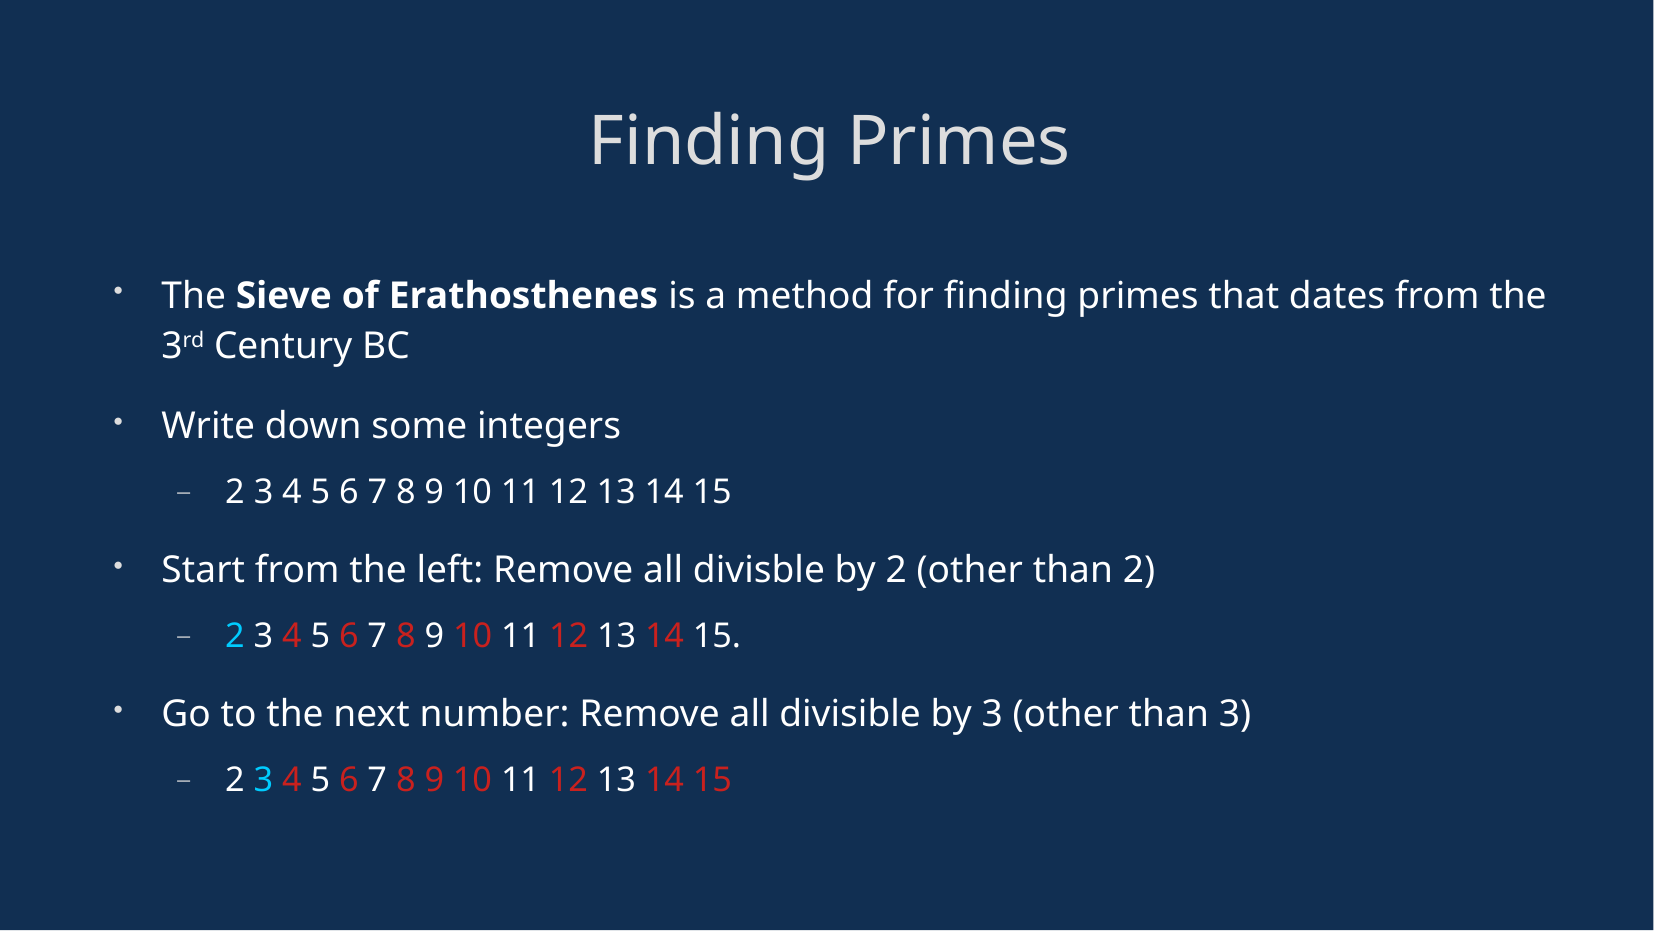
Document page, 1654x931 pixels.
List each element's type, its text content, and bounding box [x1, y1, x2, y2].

title Finding Primes [97, 56, 1563, 220]
list The Sieve of Erathosthenes is a method for finding primes that dates from the 3rd Century BC Write down some integers 2 3 4 5 6 7 8 9 10 11 12 13 14 15 Start from the left: Remove all divisble by 2 (other than 2) 2 3 4 5 6 7 8 9 10 11 12 13 14 15. Go to the next number: Remove all divisible by 3 (other than 3) 2 3 4 5 6 7 8 9 10 11 12 13 14 15 [97, 268, 1563, 806]
